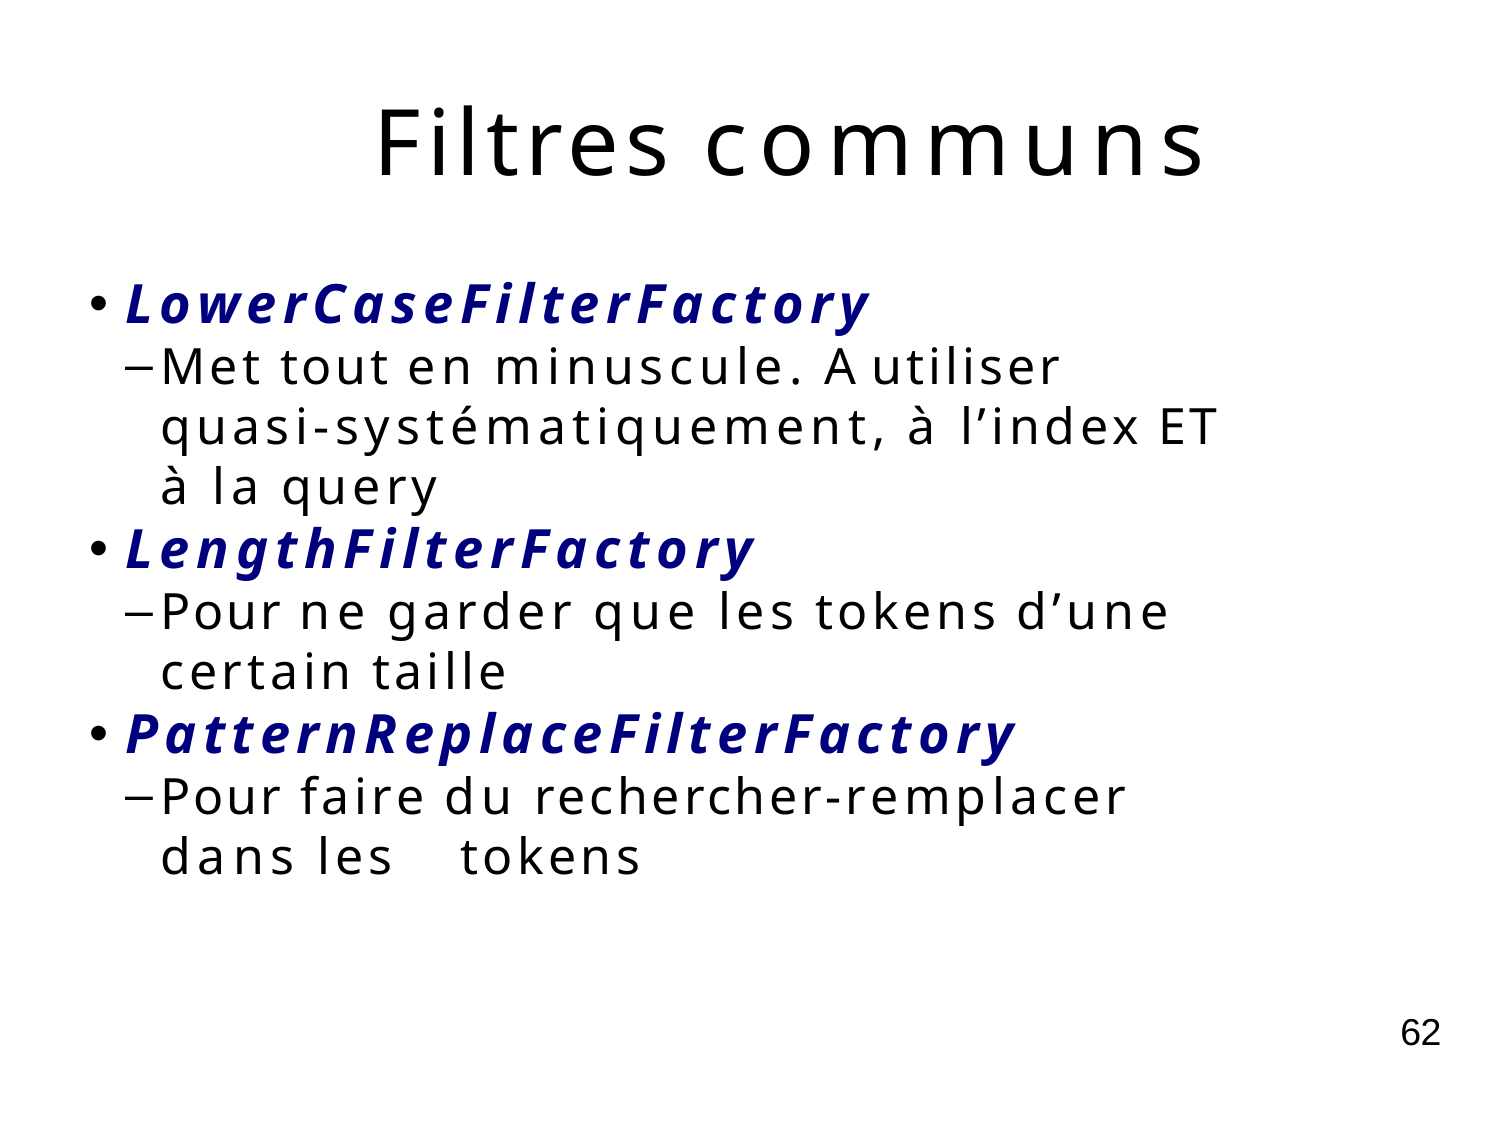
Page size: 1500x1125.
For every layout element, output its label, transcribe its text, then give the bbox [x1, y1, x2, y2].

slide_number 62 [1373, 1009, 1451, 1125]
text_box LowerCaseFilterFactory Met tout en minuscule. A utiliser quasi-systématiquement, à l’index ET à la query LengthFilterFactory Pour ne garder que les tokens d’une certain taille PatternReplaceFilterFactory Pour faire du rechercher-remplacer dans les tokens [87, 267, 1400, 885]
title Filtres communs [87, 26, 1413, 272]
